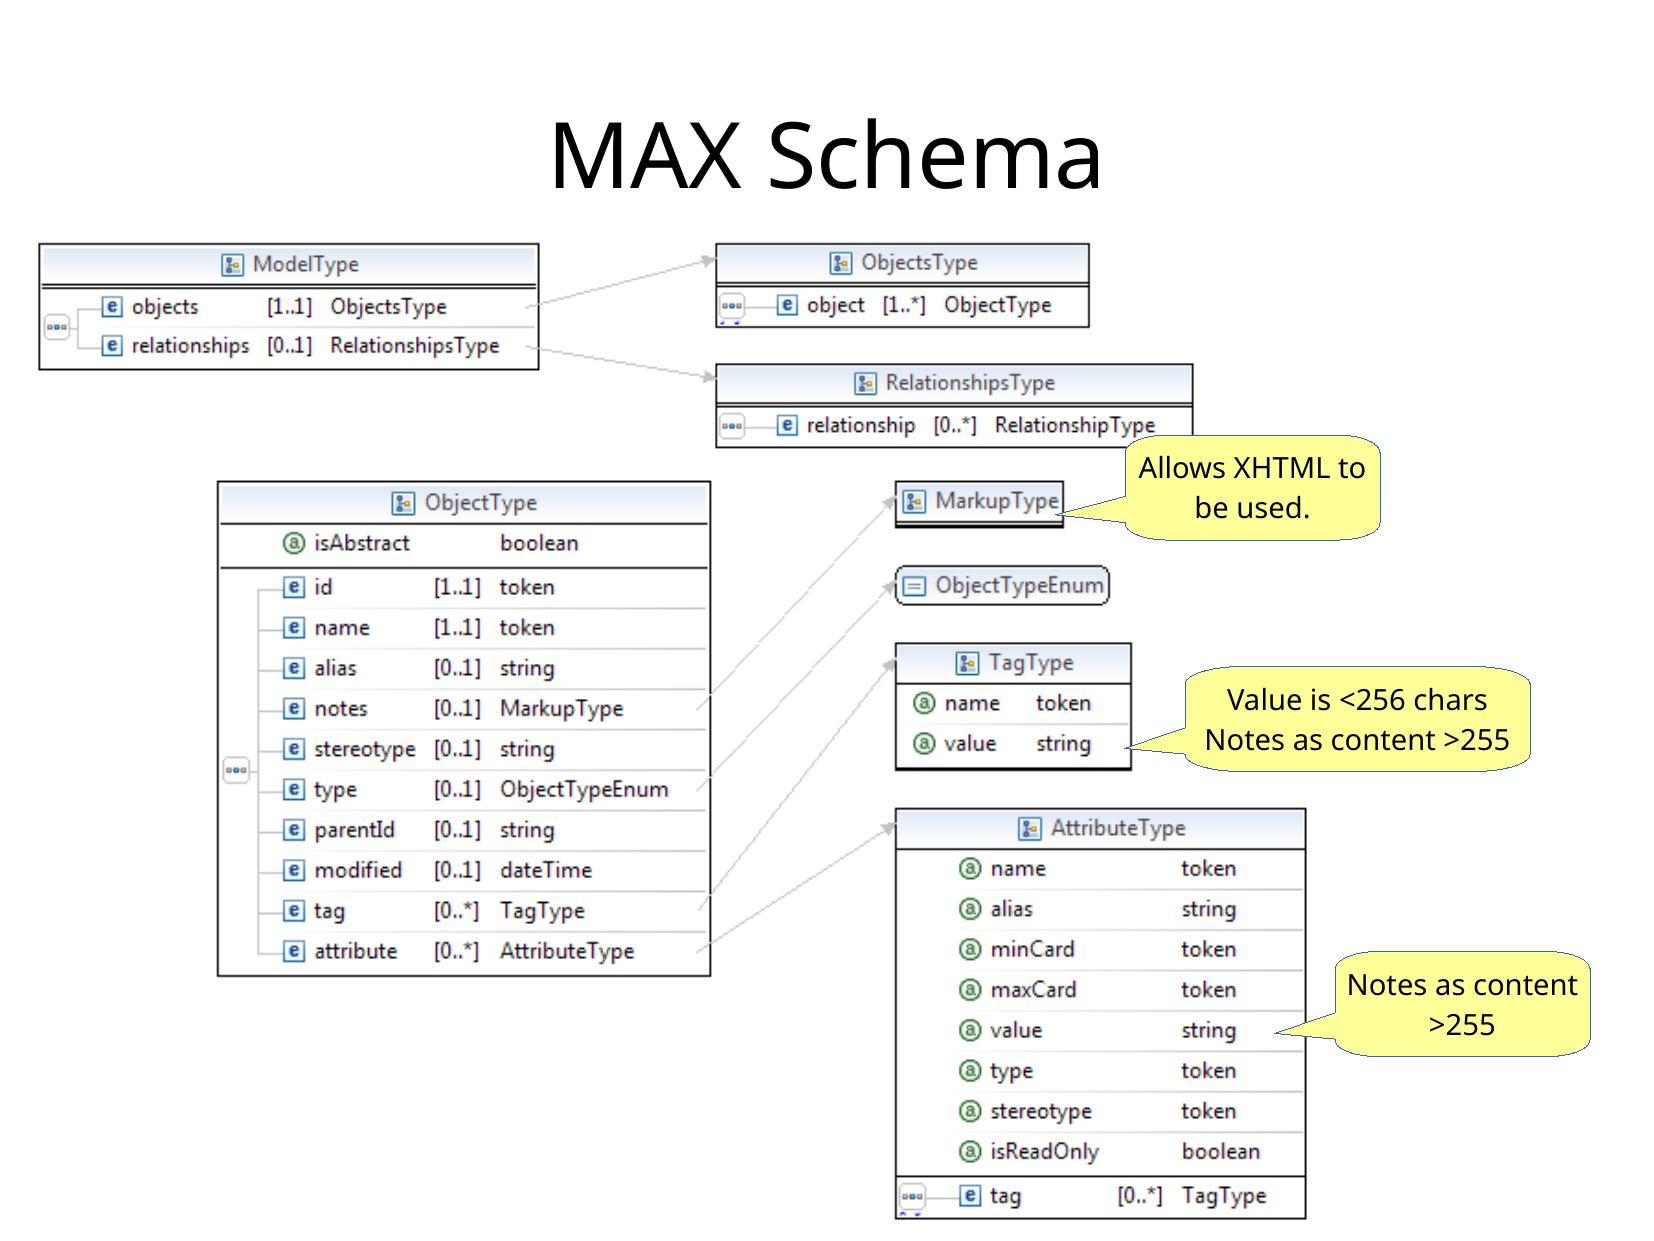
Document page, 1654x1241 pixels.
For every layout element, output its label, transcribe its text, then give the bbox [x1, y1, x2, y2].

text_box Allows XHTML to be used. [1055, 435, 1381, 541]
picture [30, 224, 1201, 461]
text_box Value is <256 chars Notes as content >255 [1124, 666, 1531, 772]
title MAX Schema [82, 49, 1571, 257]
text_box Notes as content >255 [1274, 951, 1591, 1057]
picture [210, 470, 1318, 1231]
